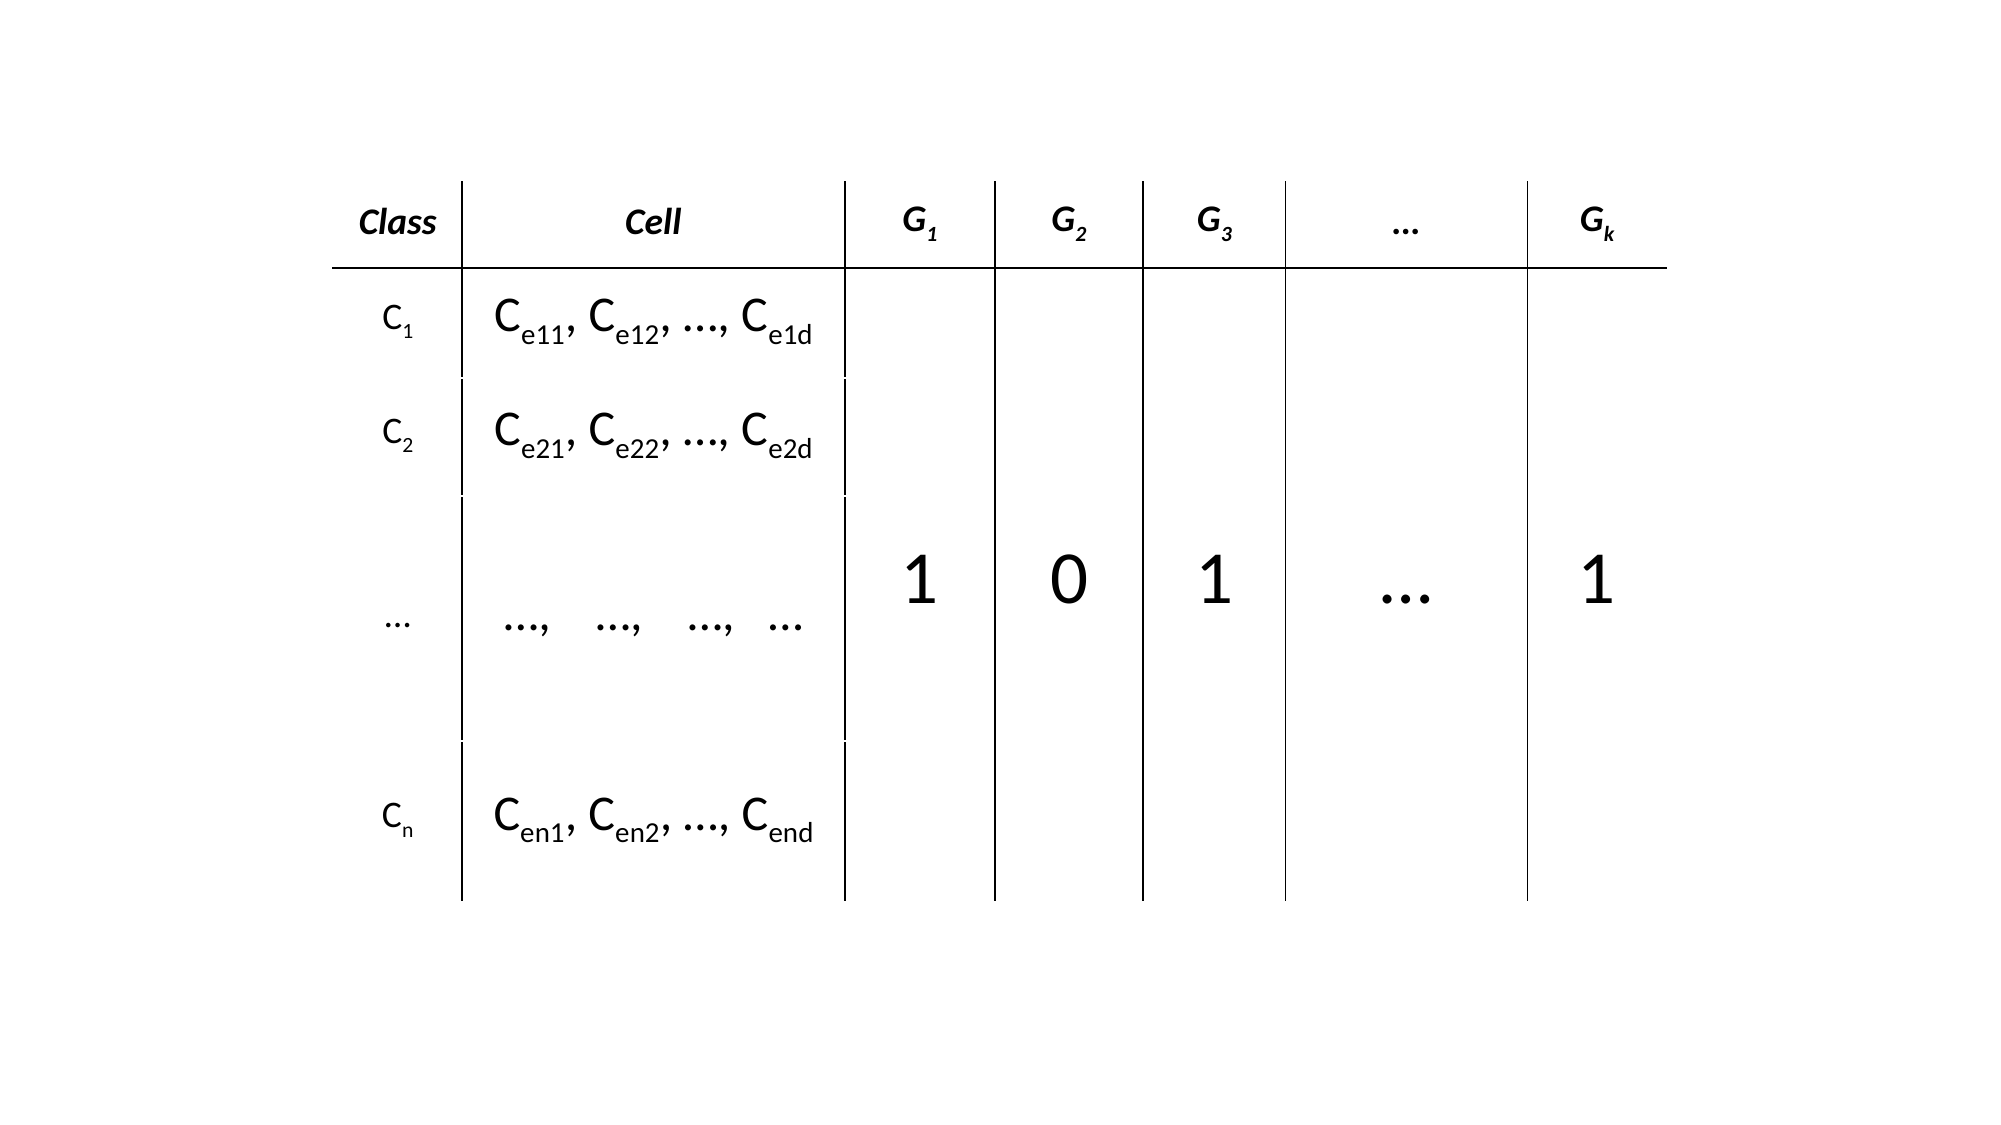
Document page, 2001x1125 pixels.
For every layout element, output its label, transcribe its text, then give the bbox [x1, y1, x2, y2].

table_header … [1286, 183, 1527, 267]
table_cell C1 [334, 269, 461, 377]
table_header G1 [846, 183, 994, 267]
table_cell 1 [1528, 269, 1666, 901]
table_cell 1 [1144, 269, 1285, 901]
table_cell … [334, 497, 461, 740]
table_header G3 [1144, 183, 1285, 267]
table_header Class [334, 183, 461, 267]
table_header Gk [1528, 183, 1666, 267]
table_cell C2 [334, 379, 461, 495]
table_cell 1 [846, 269, 994, 901]
table_cell 0 [996, 269, 1142, 901]
table_header G2 [996, 183, 1142, 267]
table_cell Ce11, Ce12, …, Ce1d [463, 269, 844, 377]
table_cell Ce21, Ce22, …, Ce2d [463, 379, 844, 495]
table_cell … [1286, 269, 1527, 901]
table_header Cell [463, 183, 844, 267]
table_cell Cn [334, 742, 461, 901]
table_cell …, …, …, … [463, 497, 844, 740]
table_cell Cen1, Cen2, …, Cend [463, 742, 844, 901]
